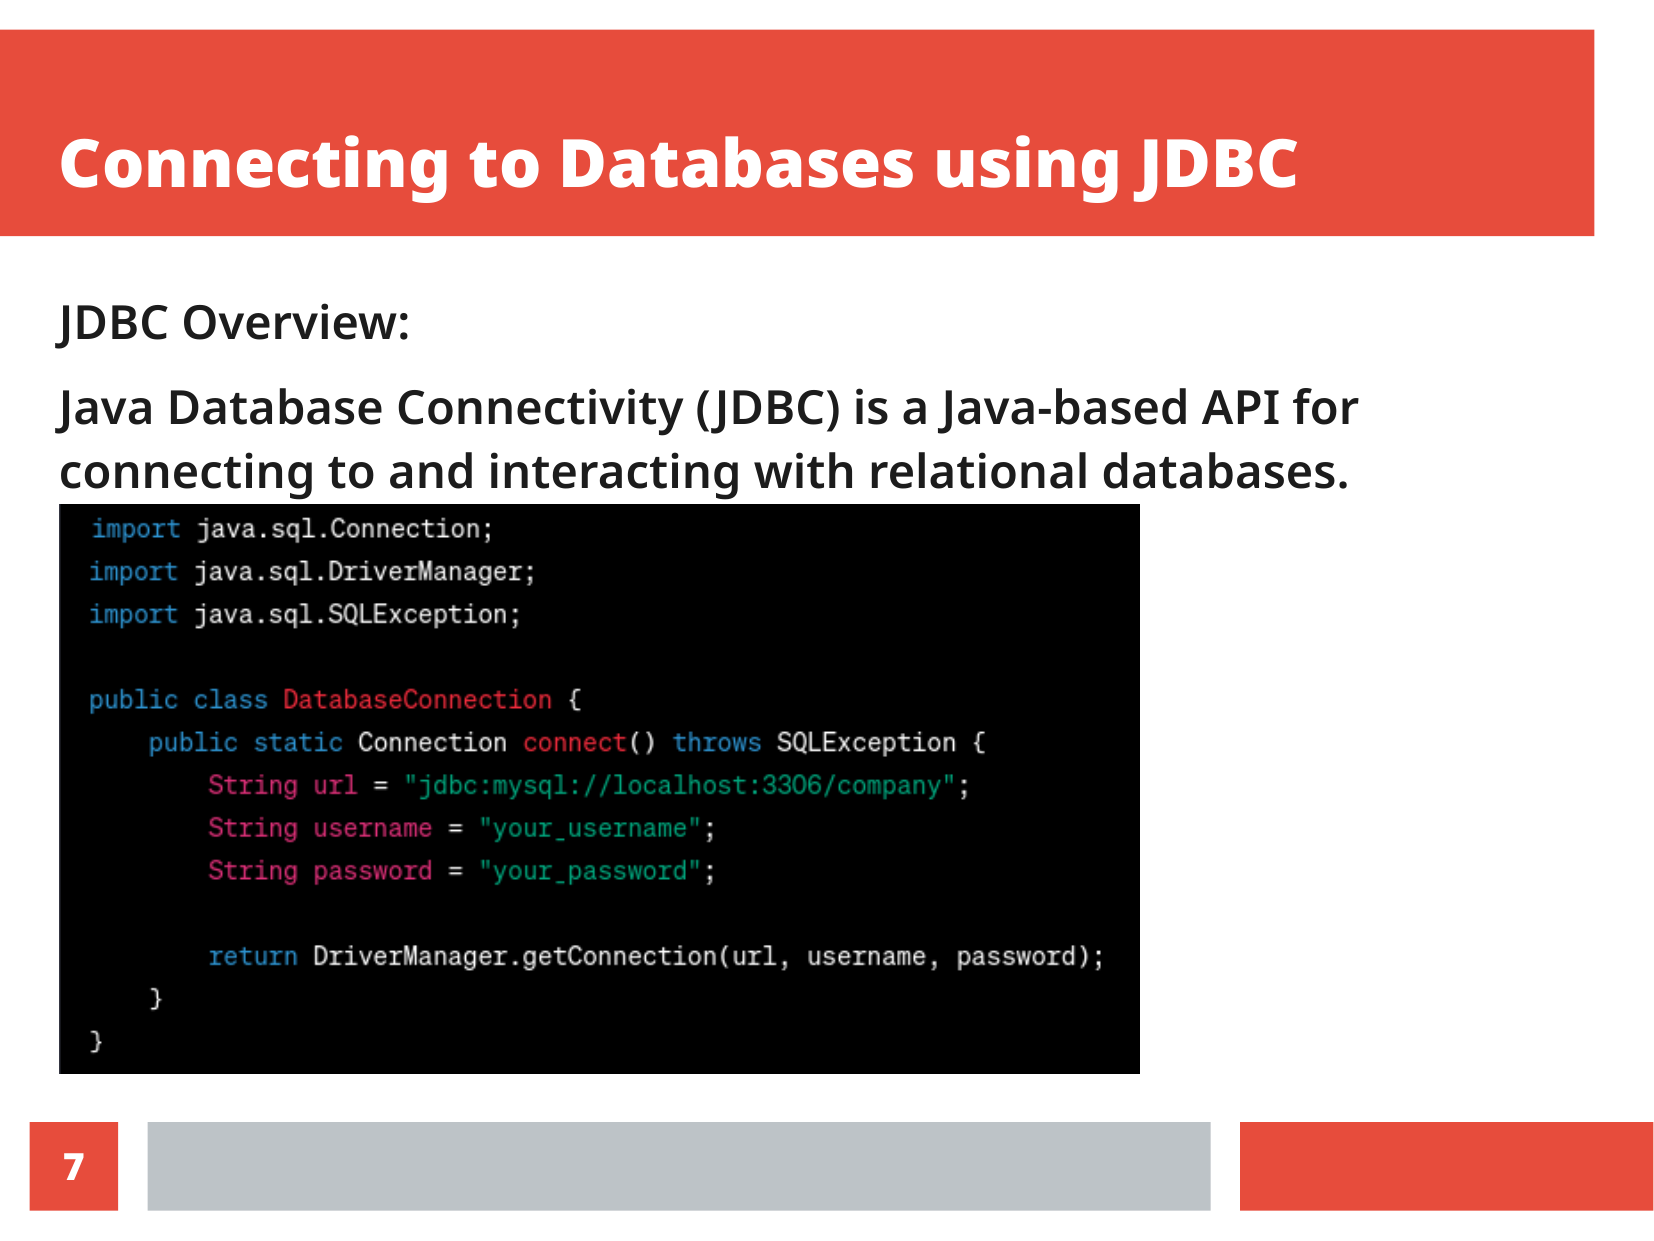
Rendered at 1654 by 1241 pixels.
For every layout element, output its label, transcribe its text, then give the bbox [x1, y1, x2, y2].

title Connecting to Databases using JDBC [59, 59, 1595, 207]
picture [59, 504, 1140, 1074]
list JDBC Overview: Java Database Connectivity (JDBC) is a Java-based API for connecting to and interacting with relational databases. [59, 289, 1565, 505]
